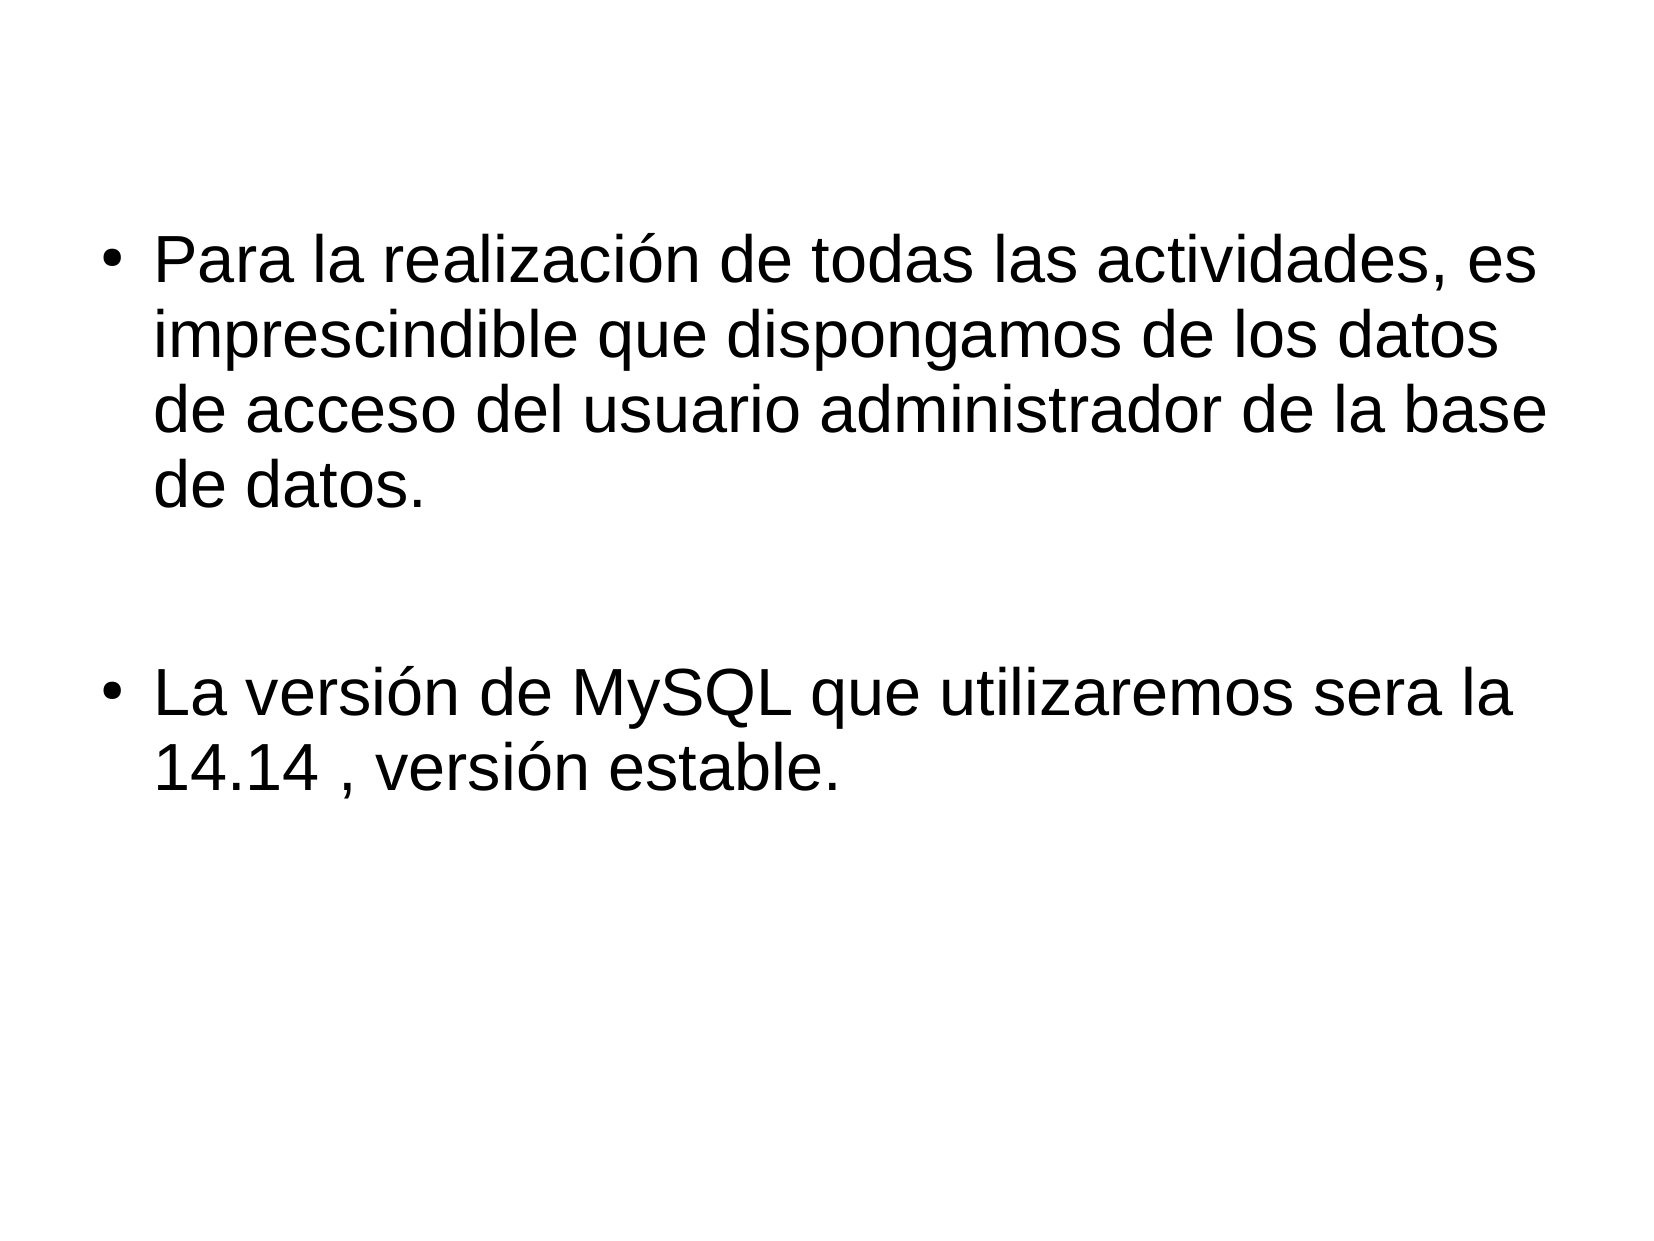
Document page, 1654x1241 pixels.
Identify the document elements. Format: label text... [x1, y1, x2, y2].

list Para la realización de todas las actividades, es imprescindible que dispongamos de los datos de acceso del usuario administrador de la base de datos. La versión de MySQL que utilizaremos sera la 14.14 , versión estable. [82, 118, 1571, 1010]
